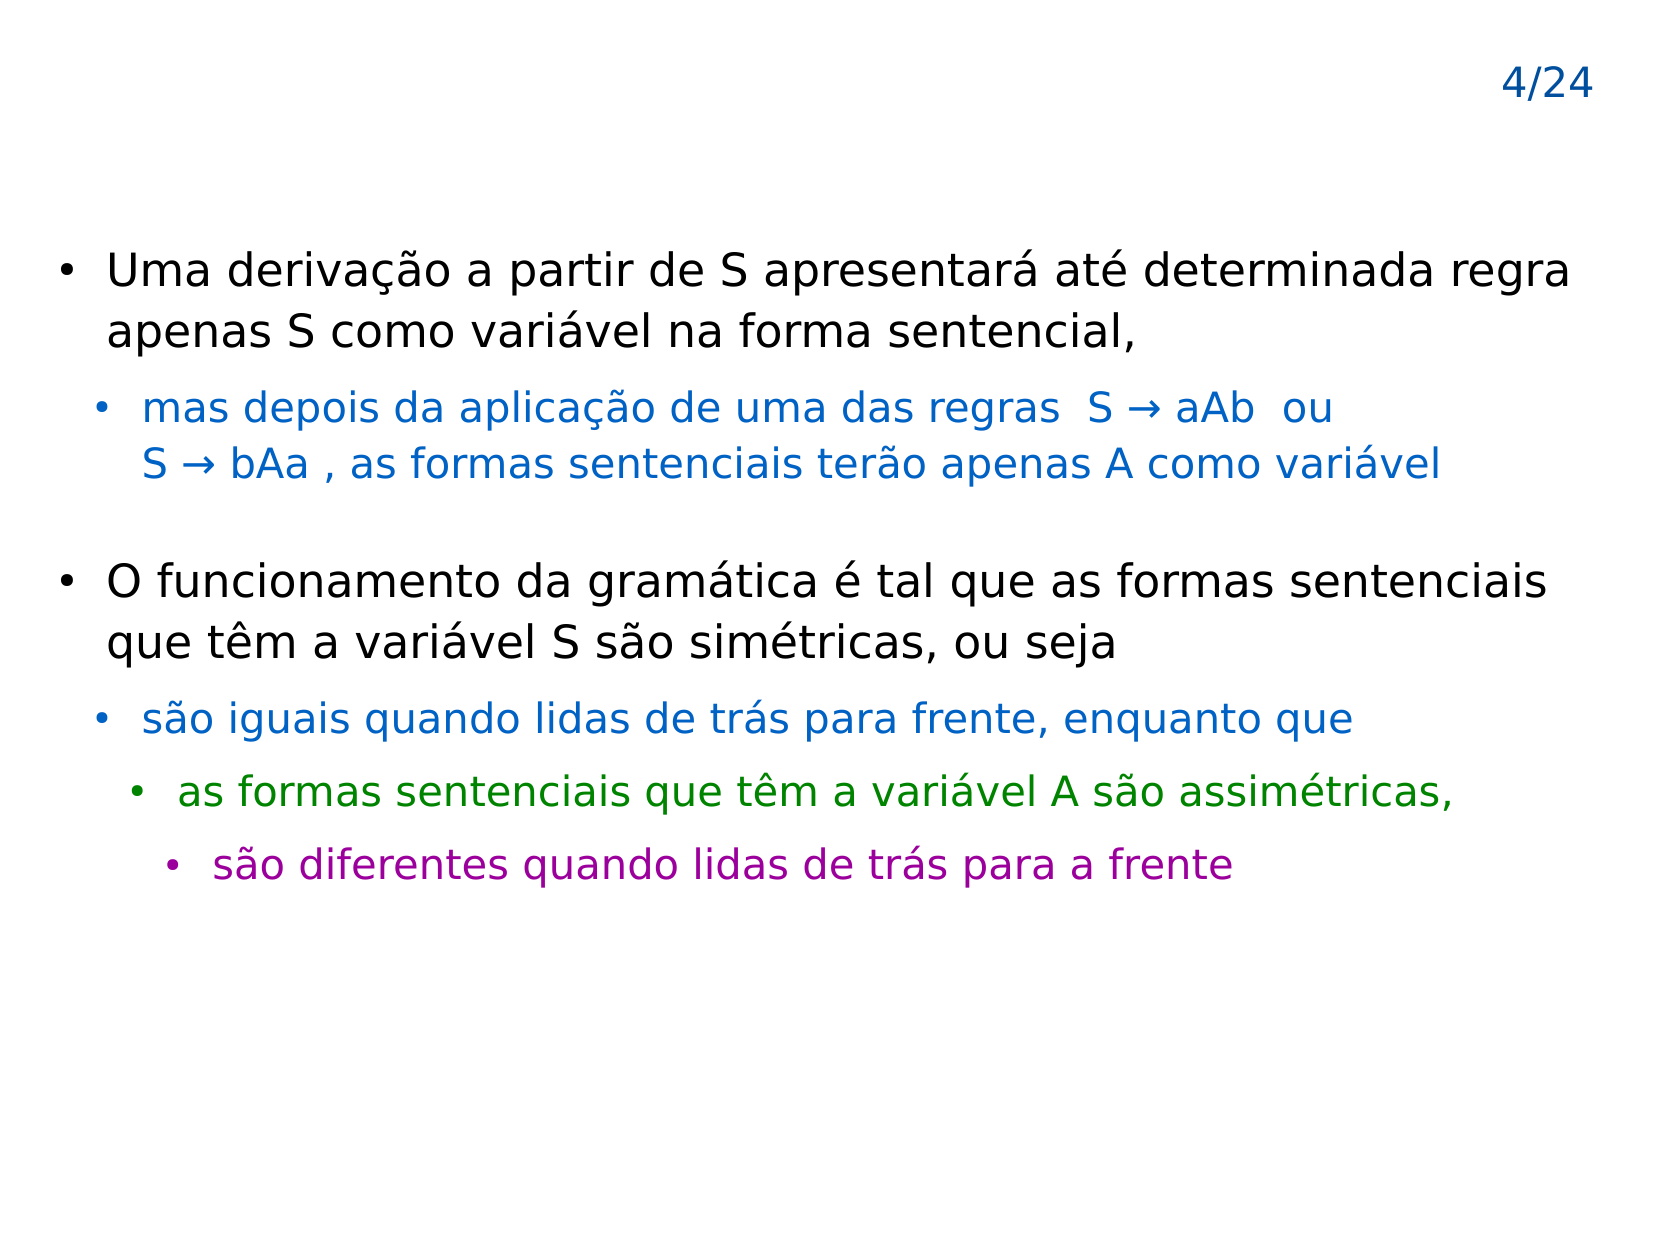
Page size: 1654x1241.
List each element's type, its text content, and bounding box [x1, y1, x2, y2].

list Uma derivação a partir de S apresentará até determinada regra apenas S como variável na forma sentencial, mas depois da aplicação de uma das regras S → aAb ou S → bAa , as formas sentenciais terão apenas A como variável O funcionamento da gramática é tal que as formas sentenciais que têm a variável S são simétricas, ou seja são iguais quando lidas de trás para frente, enquanto que as formas sentenciais que têm a variável A são assimétricas, são diferentes quando lidas de trás para a frente [59, 236, 1595, 1211]
